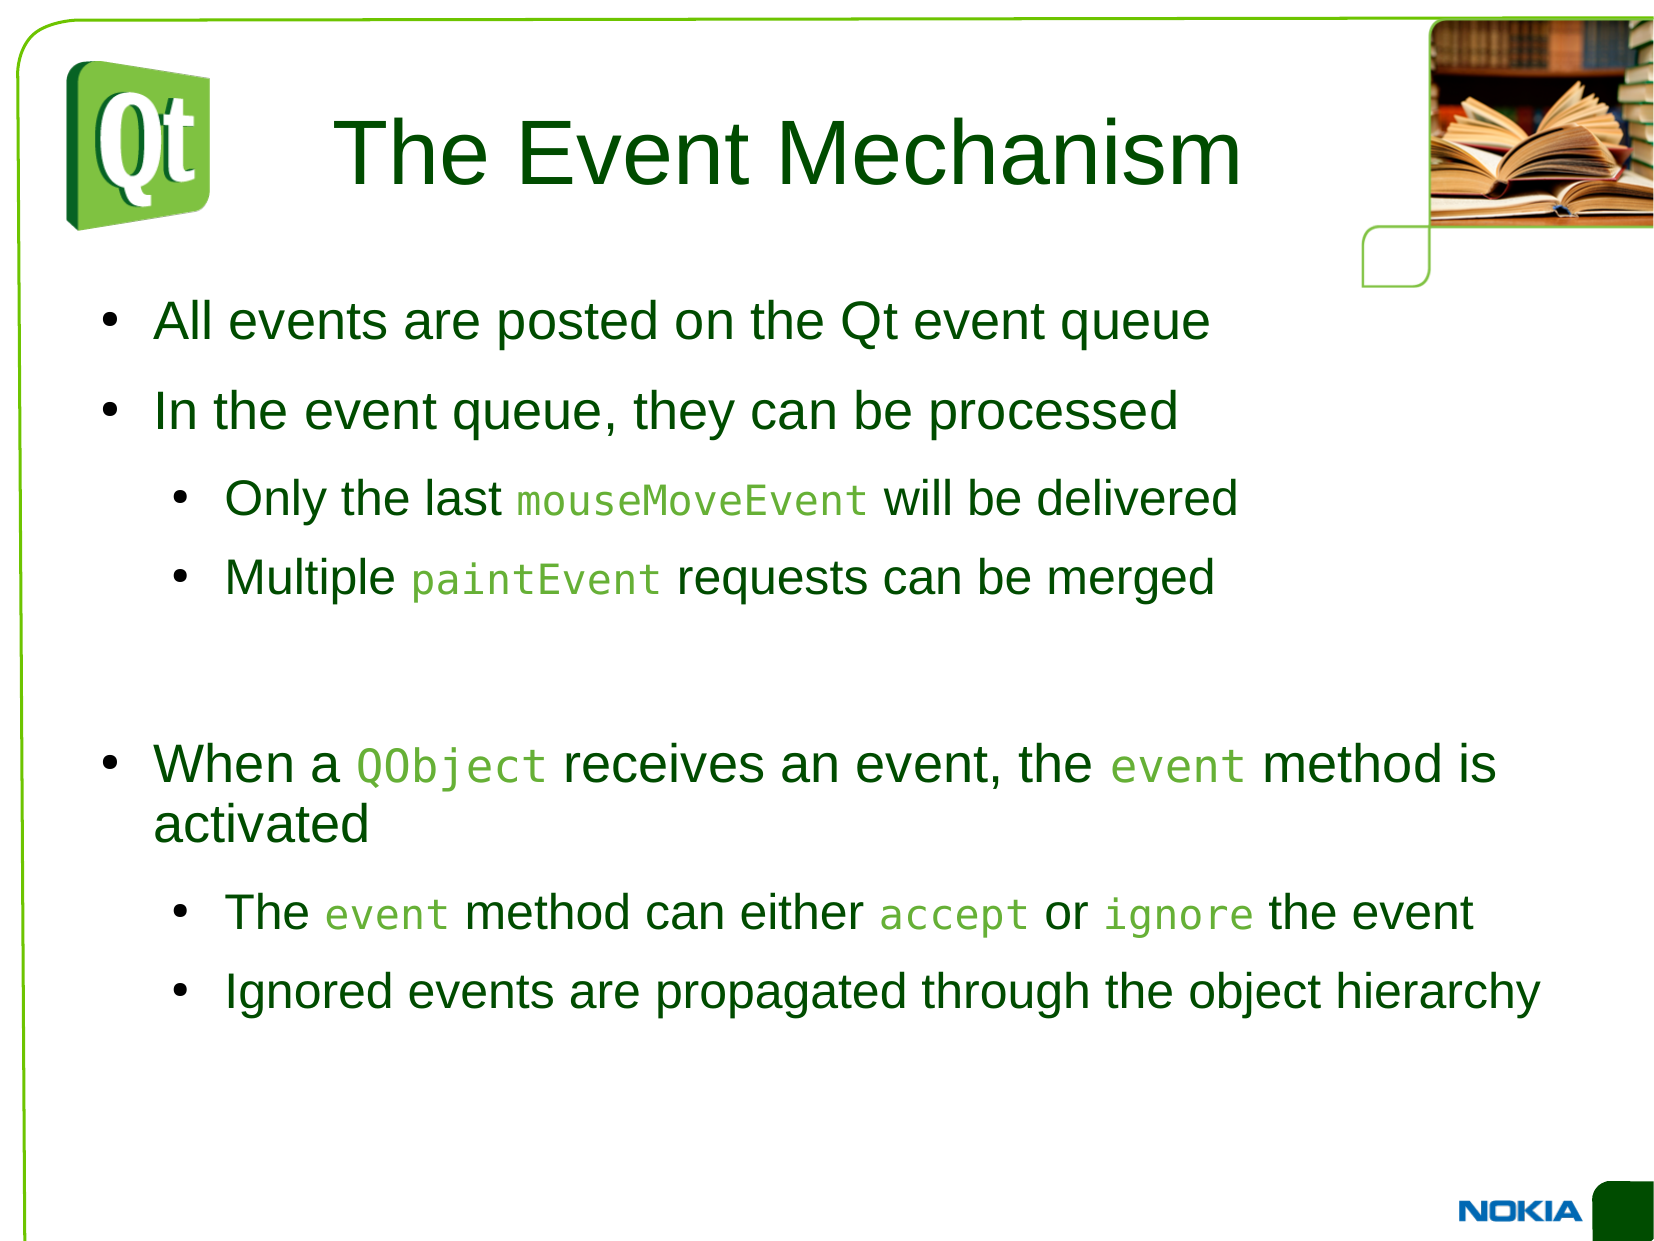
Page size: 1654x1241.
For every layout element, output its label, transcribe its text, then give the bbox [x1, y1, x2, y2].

picture [1338, 7, 1654, 308]
list All events are posted on the Qt event queue In the event queue, they can be processed Only the last mouseMoveEvent will be delivered Multiple paintEvent requests can be merged When a QObject receives an event, the event method is activated The event method can either accept or ignore the event Ignored events are propagated through the object hierarchy [82, 290, 1571, 1094]
picture [66, 61, 210, 231]
title The Event Mechanism [251, 49, 1327, 257]
picture [1459, 1200, 1583, 1222]
